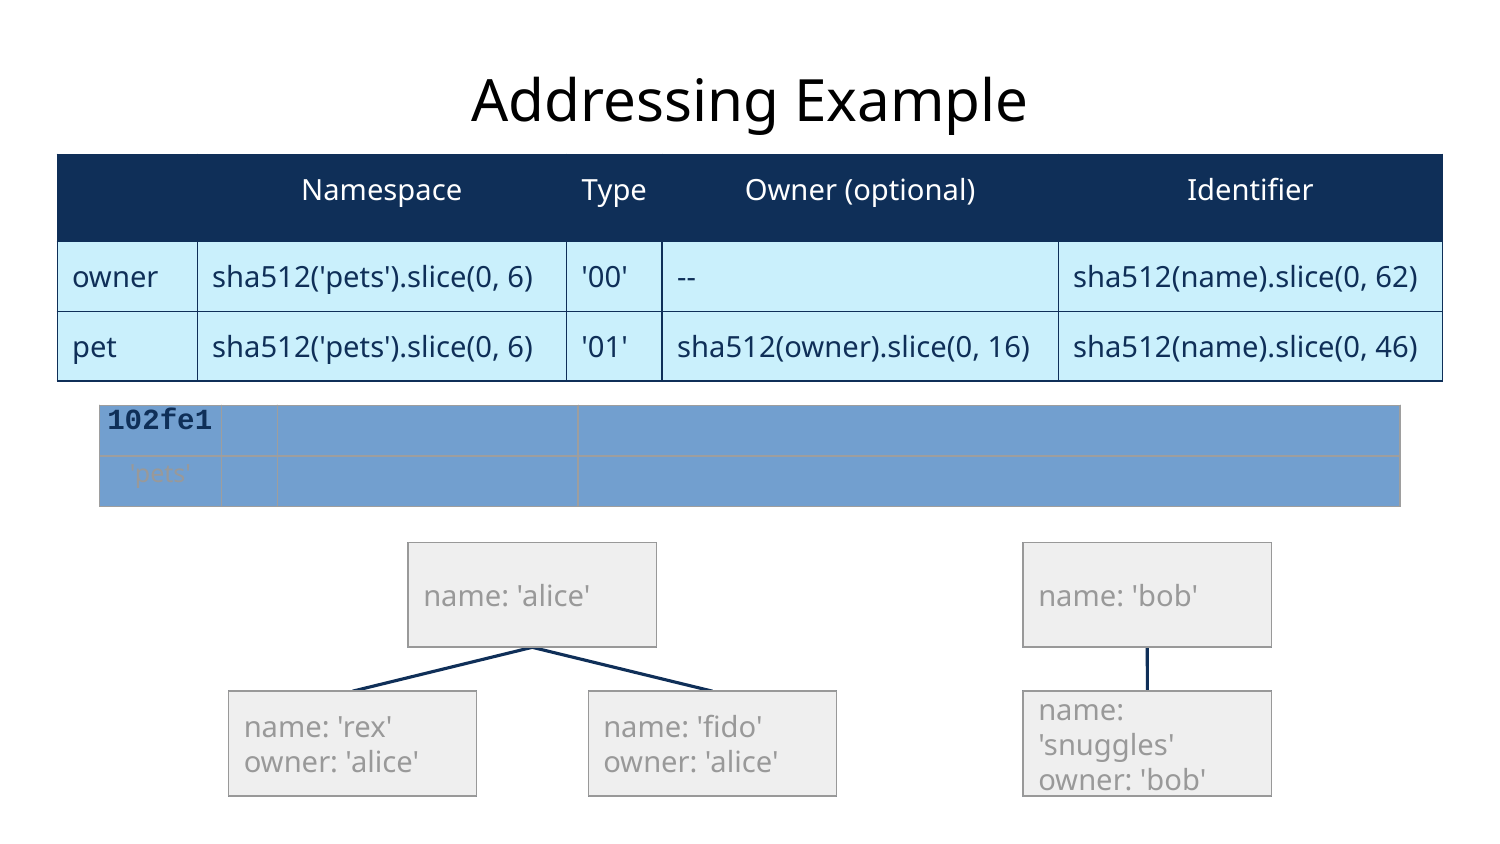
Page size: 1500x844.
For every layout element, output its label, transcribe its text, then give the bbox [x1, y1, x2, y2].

text_box name: 'fido' owner: 'alice' [588, 691, 837, 796]
table_cell '00' [567, 242, 661, 311]
table_cell -- [663, 242, 1058, 311]
table_header Namespace [198, 155, 566, 241]
table_cell pet [58, 312, 197, 380]
table_cell sha512(owner).slice(0, 16) [663, 312, 1058, 380]
title Addressing Example [51, 47, 1449, 142]
table_cell sha512(name).slice(0, 46) [1059, 312, 1442, 380]
table_header [278, 406, 577, 455]
table_cell '01' [567, 312, 661, 380]
table_cell [222, 457, 277, 506]
table_header [222, 406, 277, 455]
table_cell 'pets' [100, 457, 221, 506]
table_header Owner (optional) [663, 155, 1058, 241]
text_box name: 'snuggles' owner: 'bob' [1023, 691, 1272, 796]
text_box name: 'rex' owner: 'alice' [228, 691, 477, 796]
table_cell [579, 457, 1399, 506]
table_cell [278, 457, 577, 506]
text_box name: 'bob' [1023, 542, 1272, 648]
table_cell owner [58, 242, 197, 311]
table_header [58, 155, 197, 241]
table_cell sha512('pets').slice(0, 6) [198, 242, 566, 311]
table_cell sha512('pets').slice(0, 6) [198, 312, 566, 380]
table_header [579, 406, 1399, 455]
table_cell sha512(name).slice(0, 62) [1059, 242, 1442, 311]
table_header Type [567, 155, 661, 241]
table_header Identifier [1059, 155, 1442, 241]
table_header 102fe1 [100, 406, 221, 455]
text_box name: 'alice' [408, 542, 657, 648]
